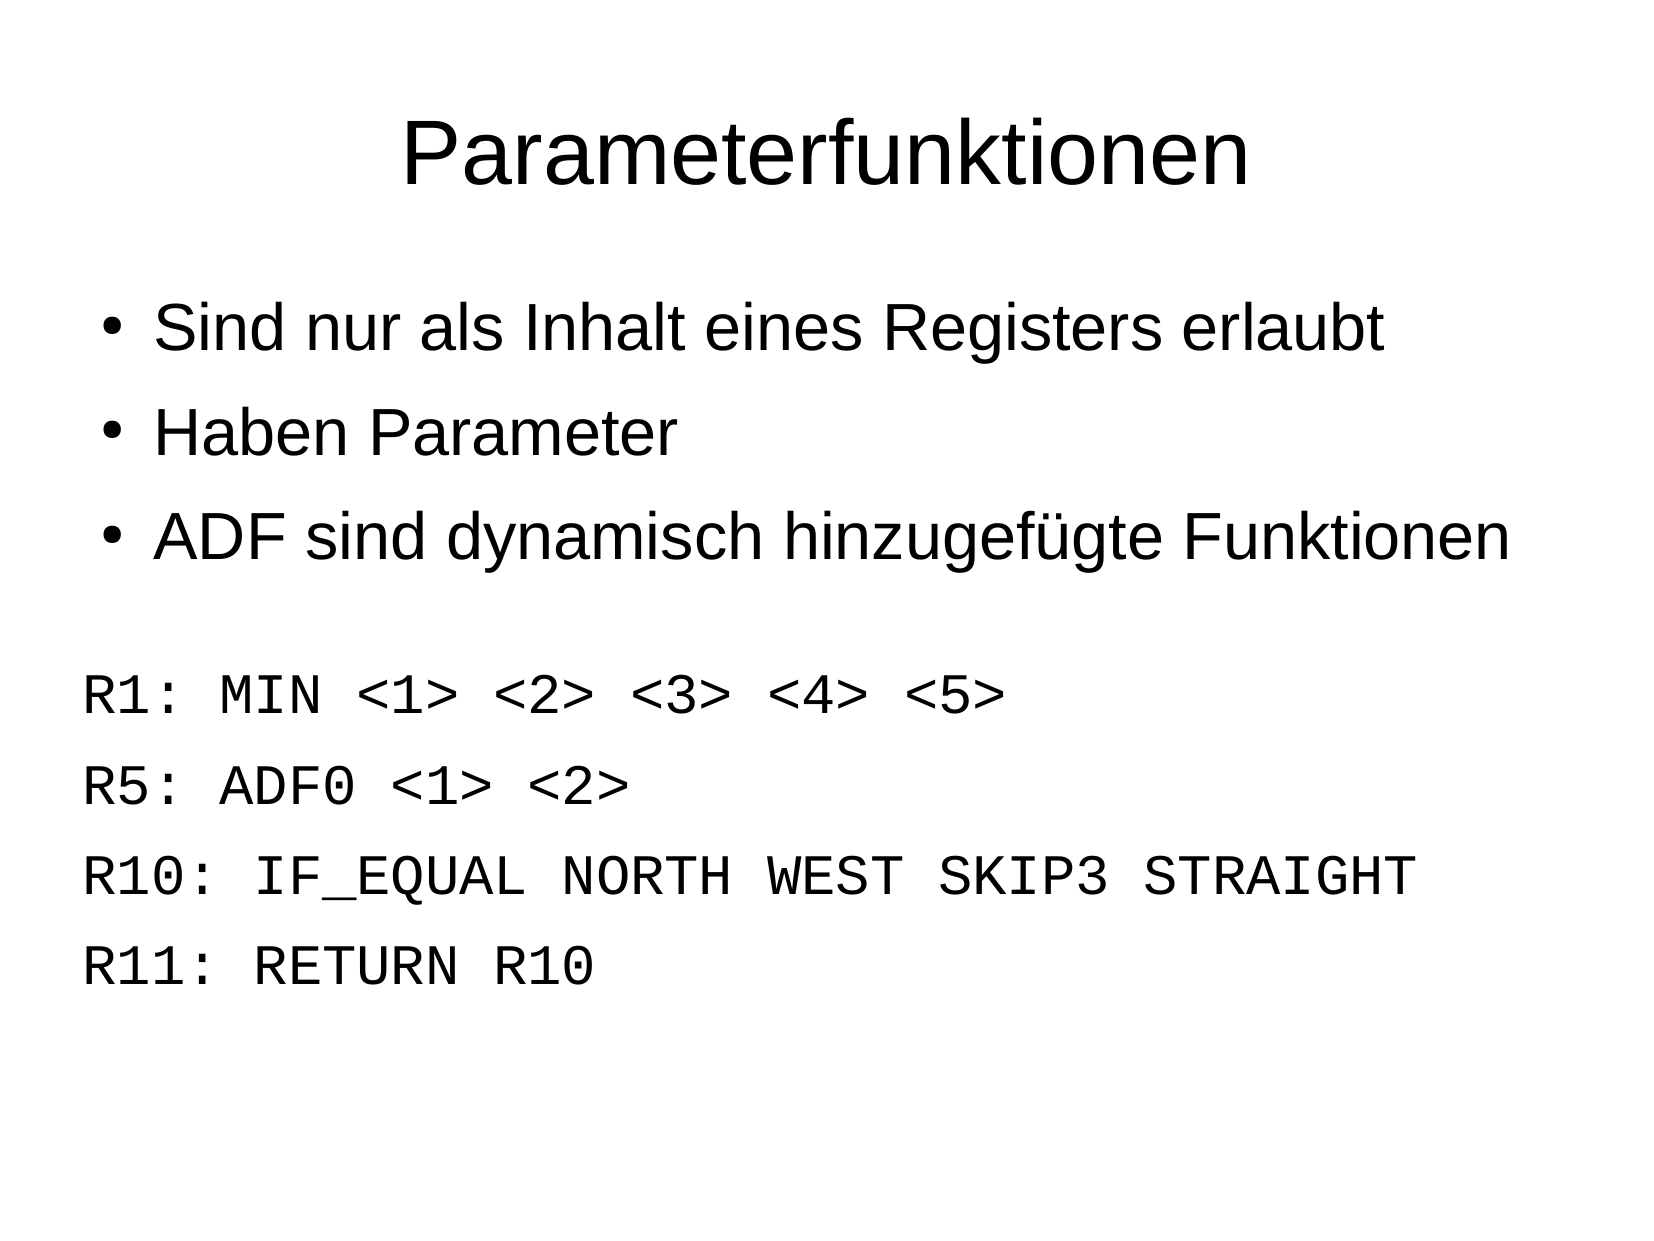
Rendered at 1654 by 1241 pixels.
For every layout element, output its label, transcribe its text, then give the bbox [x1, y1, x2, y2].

list R1: MIN <1> <2> <3> <4> <5> R5: ADF0 <1> <2> R10: IF_EQUAL NORTH WEST SKIP3 STRAIGHT R11: RETURN R10 [82, 665, 1571, 1009]
title Parameterfunktionen [82, 49, 1571, 257]
list Sind nur als Inhalt eines Registers erlaubt Haben Parameter ADF sind dynamisch hinzugefügte Funktionen [82, 290, 1571, 634]
